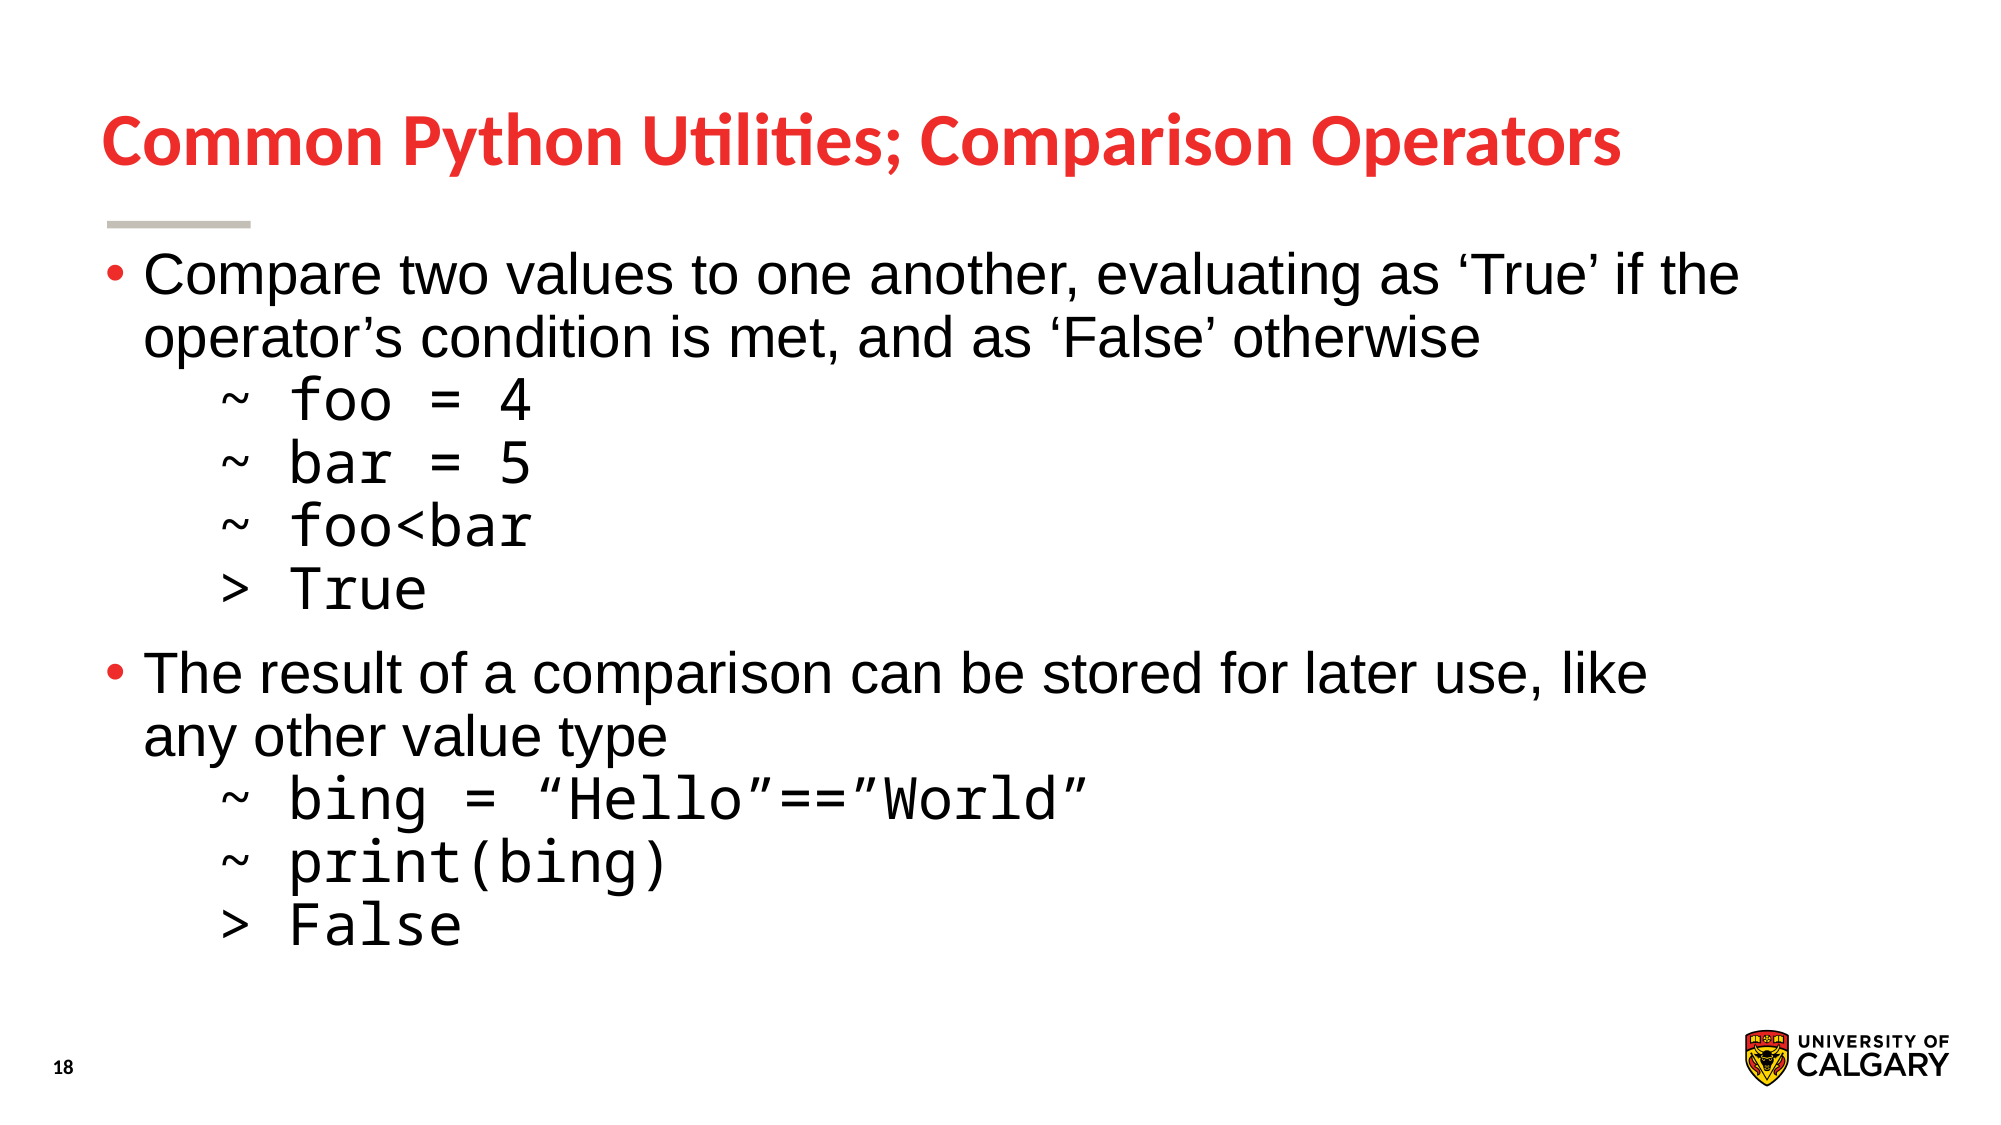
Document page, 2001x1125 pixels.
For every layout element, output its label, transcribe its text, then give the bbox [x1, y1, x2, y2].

picture [1722, 1012, 1972, 1099]
list Compare two values to one another, evaluating as ‘True’ if the operator’s condition is met, and as ‘False’ otherwise ~ foo = 4 ~ bar = 5 ~ foo<bar > True The result of a comparison can be stored for later use, like any other value type ~ bing = “Hello”==”World” ~ print(bing) > False [91, 237, 1774, 951]
title Common Python Utilities; Comparison Operators [87, 60, 1774, 222]
